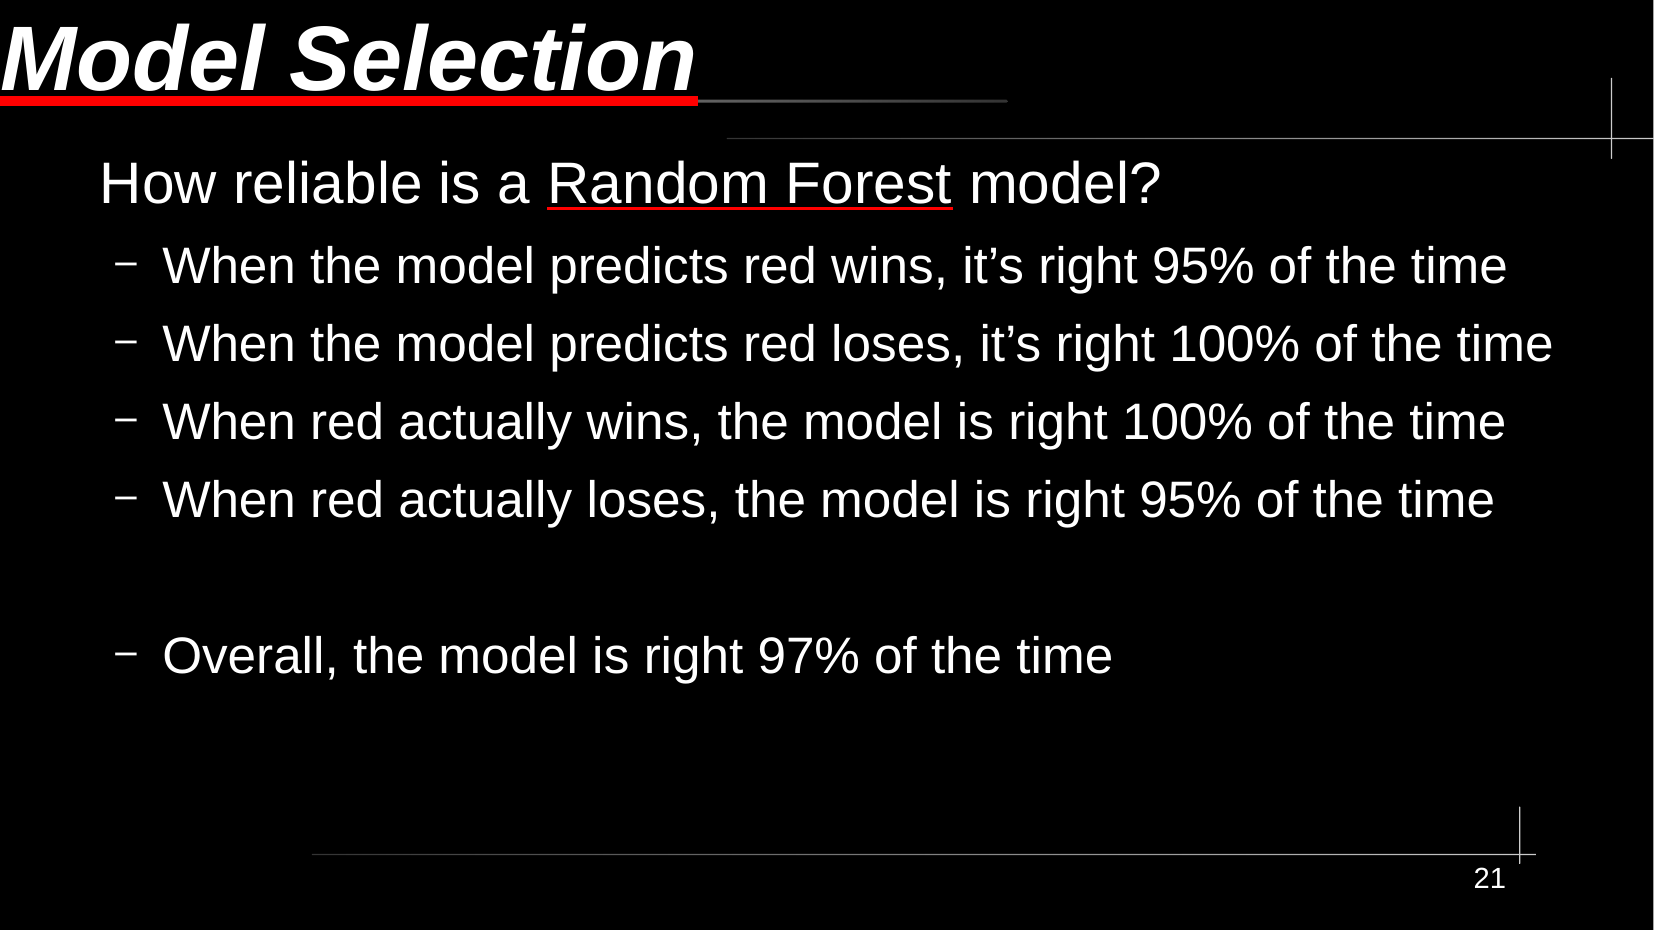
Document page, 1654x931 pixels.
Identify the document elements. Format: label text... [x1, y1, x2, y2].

list How reliable is a Random Forest model? When the model predicts red wins, it’s right 95% of the time When the model predicts red loses, it’s right 100% of the time When red actually wins, the model is right 100% of the time When red actually loses, the model is right 95% of the time Overall, the model is right 97% of the time [37, 150, 1613, 826]
title Model Selection [0, 0, 1565, 119]
